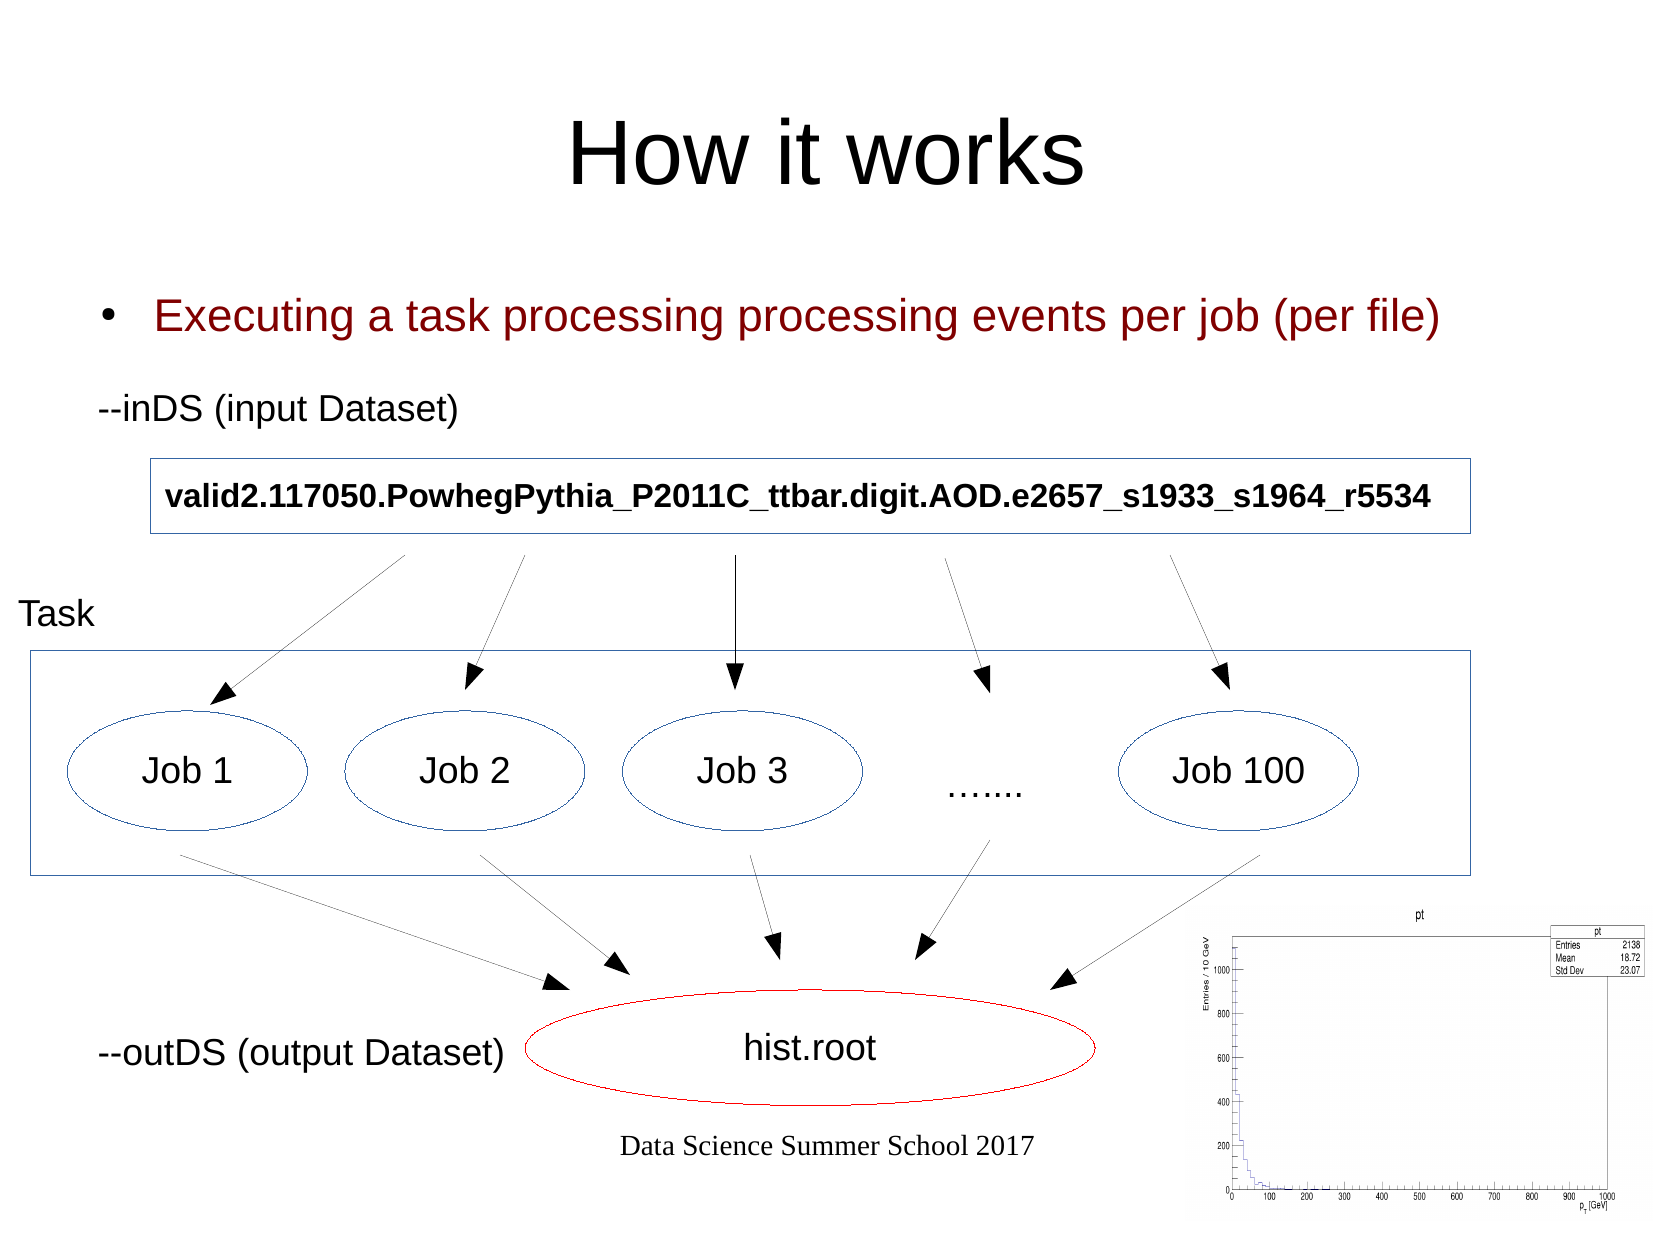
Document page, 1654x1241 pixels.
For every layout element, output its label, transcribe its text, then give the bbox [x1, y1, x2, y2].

text_box ….... [930, 755, 1150, 813]
text_box Job 100 [1118, 710, 1359, 831]
list Executing a task processing processing events per job (per file) [82, 651, 1470, 875]
text_box Job 3 [622, 710, 863, 831]
text_box Job 1 [67, 710, 308, 831]
text_box --outDS (output Dataset) [82, 1024, 548, 1090]
text_box hist.root [548, 989, 1096, 1106]
picture [1185, 905, 1654, 1221]
text_box valid2.117050.PowhegPythia_P2011C_ttbar.digit.AOD.e2657_s1933_s1964_r5534 [150, 458, 1471, 534]
list Executing a task processing processing events per job (per file) [82, 290, 1571, 1010]
text_box Job 2 [344, 710, 585, 831]
text_box Task [3, 585, 244, 642]
title How it works [82, 49, 1571, 257]
text_box --inDS (input Dataset) [82, 380, 548, 446]
